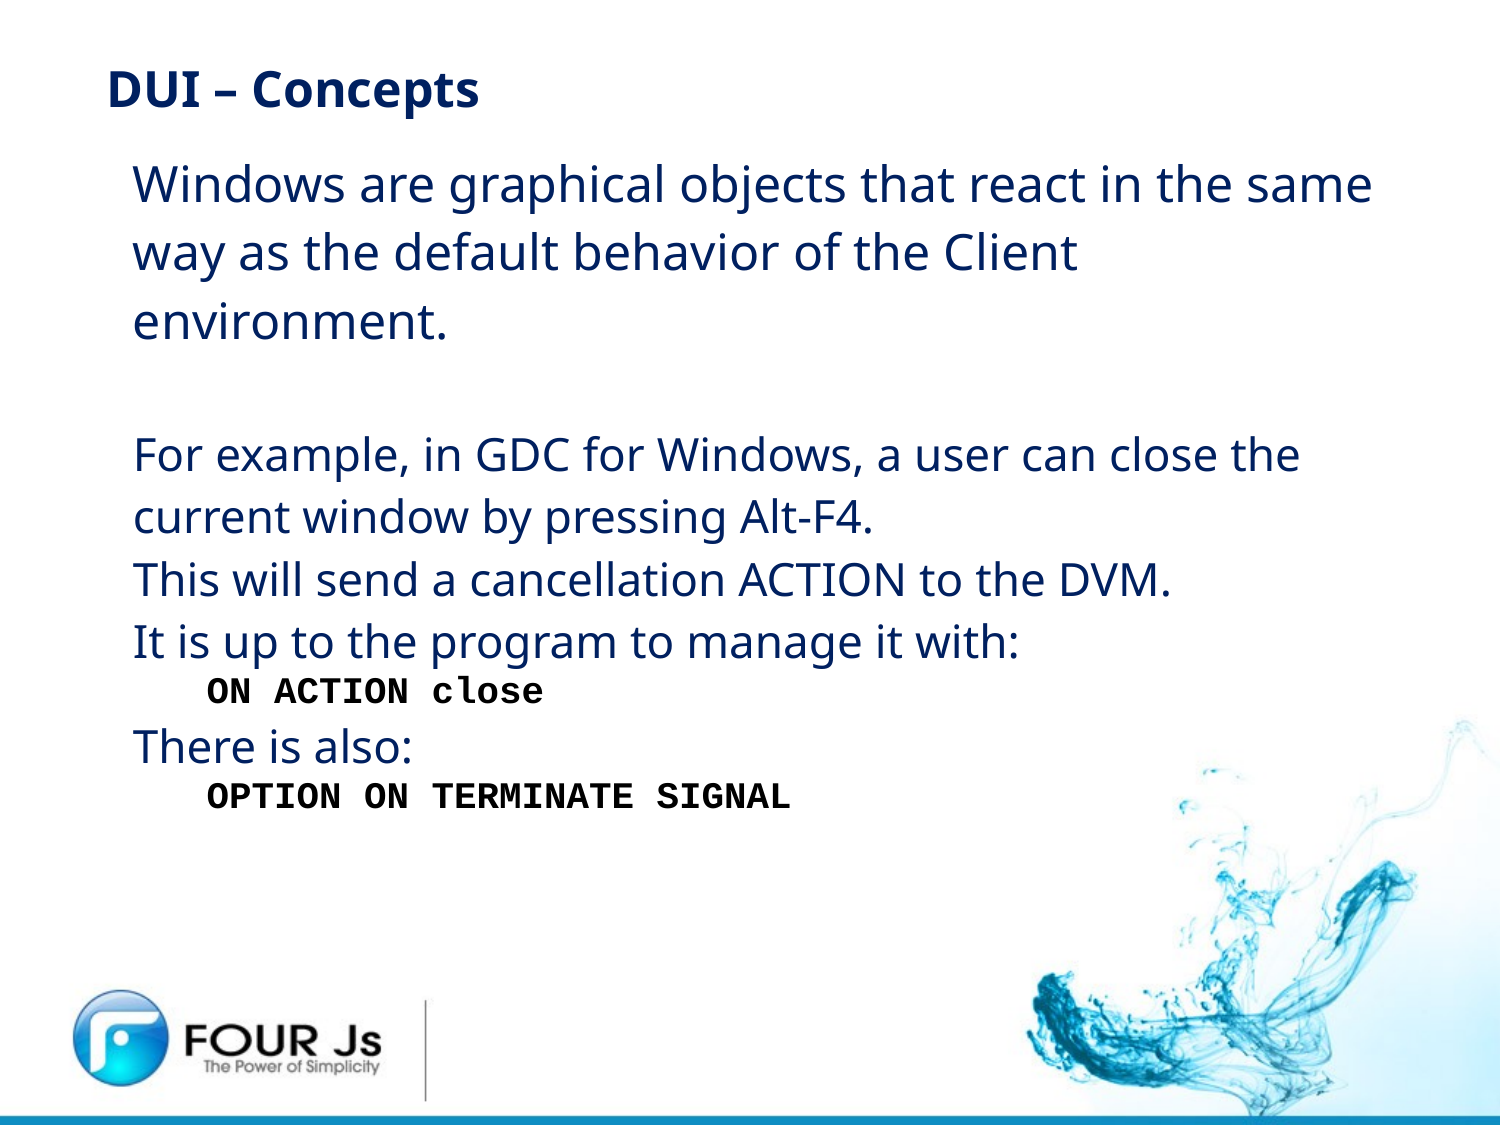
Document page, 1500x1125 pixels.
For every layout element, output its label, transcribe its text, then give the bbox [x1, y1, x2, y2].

picture [0, 0, 1500, 1122]
title DUI – Concepts [106, 35, 1388, 142]
text_box Windows are graphical objects that react in the same way as the default behavior of the Client environment. For example, in GDC for Windows, a user can close the current window by pressing Alt-F4. This will send a cancellation ACTION to the DVM. It is up to the program to manage it with: ON ACTION close There is also: OPTION ON TERMINATE SIGNAL [118, 141, 1397, 910]
